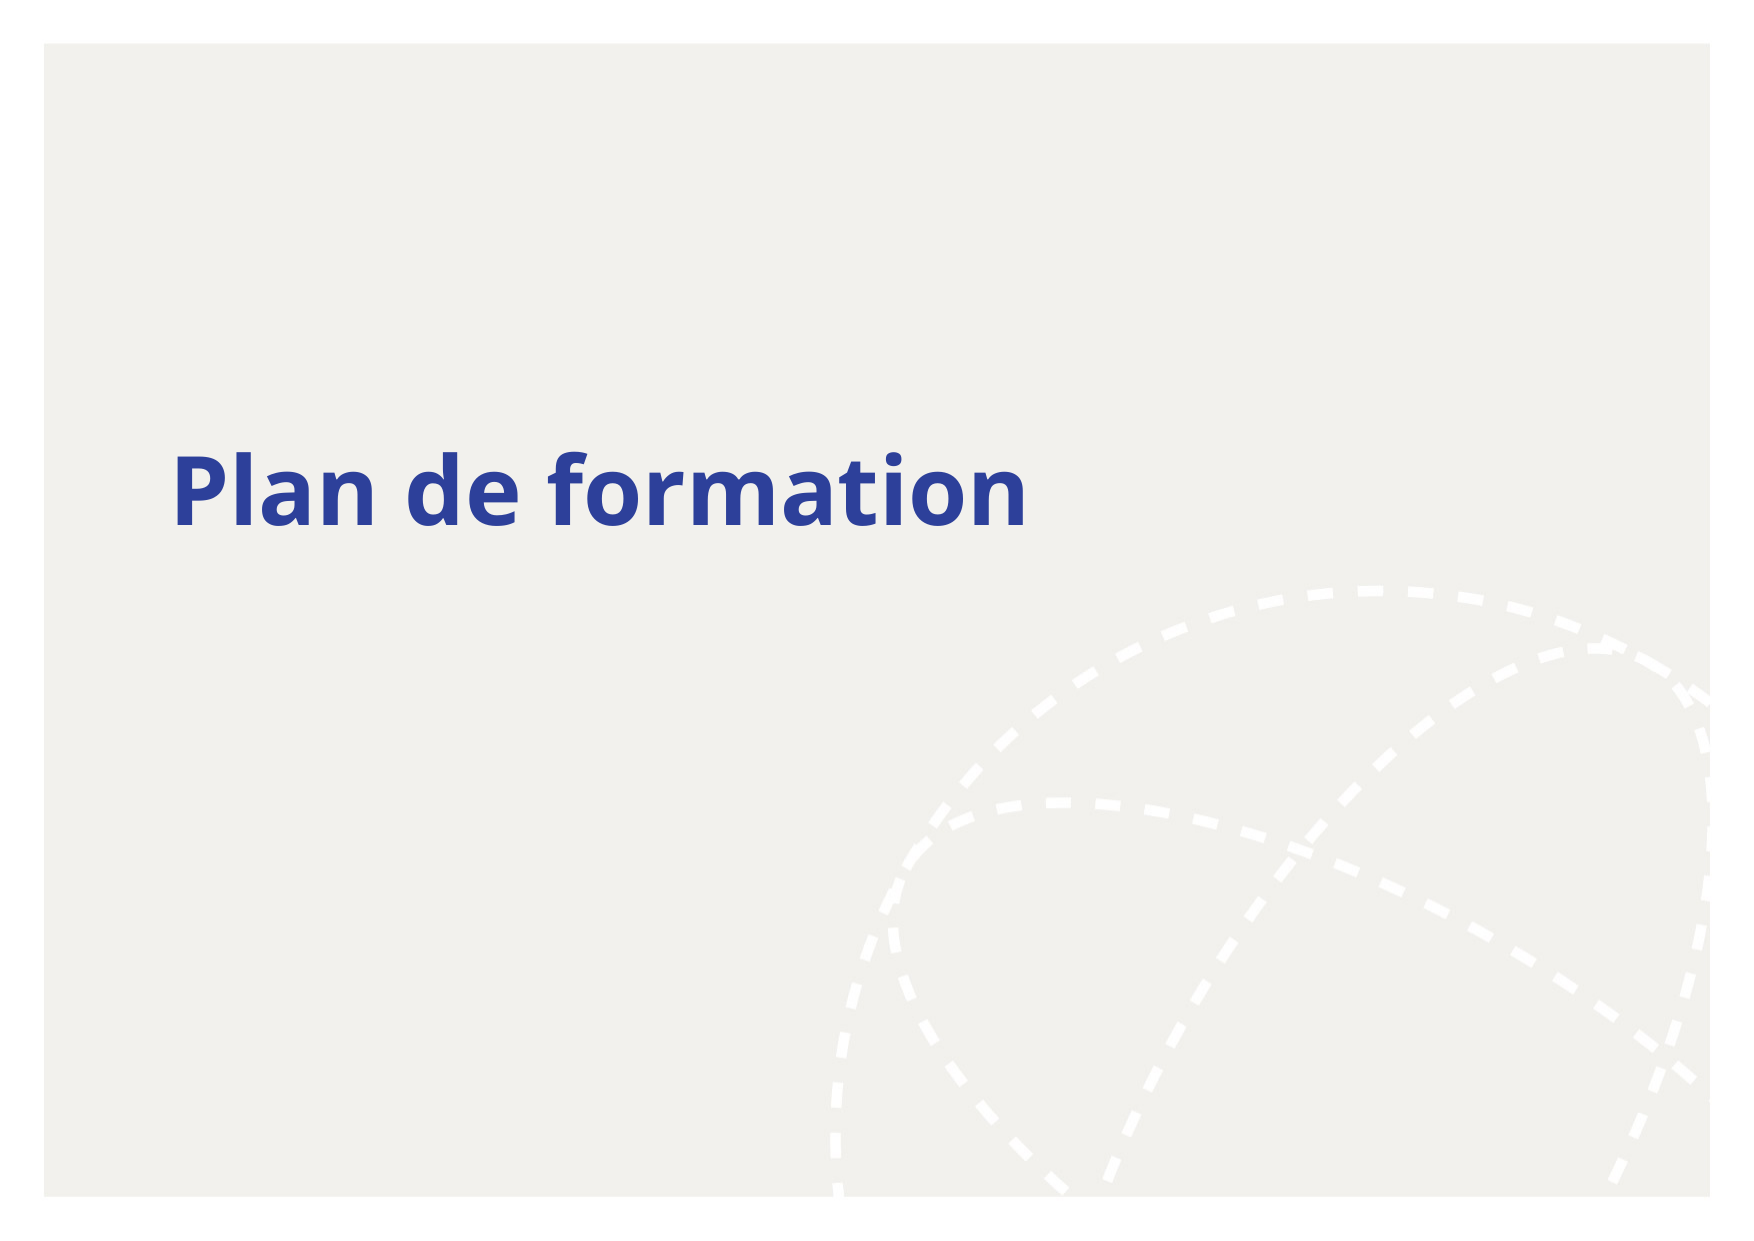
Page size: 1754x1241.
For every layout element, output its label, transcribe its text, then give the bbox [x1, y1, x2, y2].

text_box Plan de formation [152, 421, 1642, 667]
picture [0, 0, 1754, 1241]
